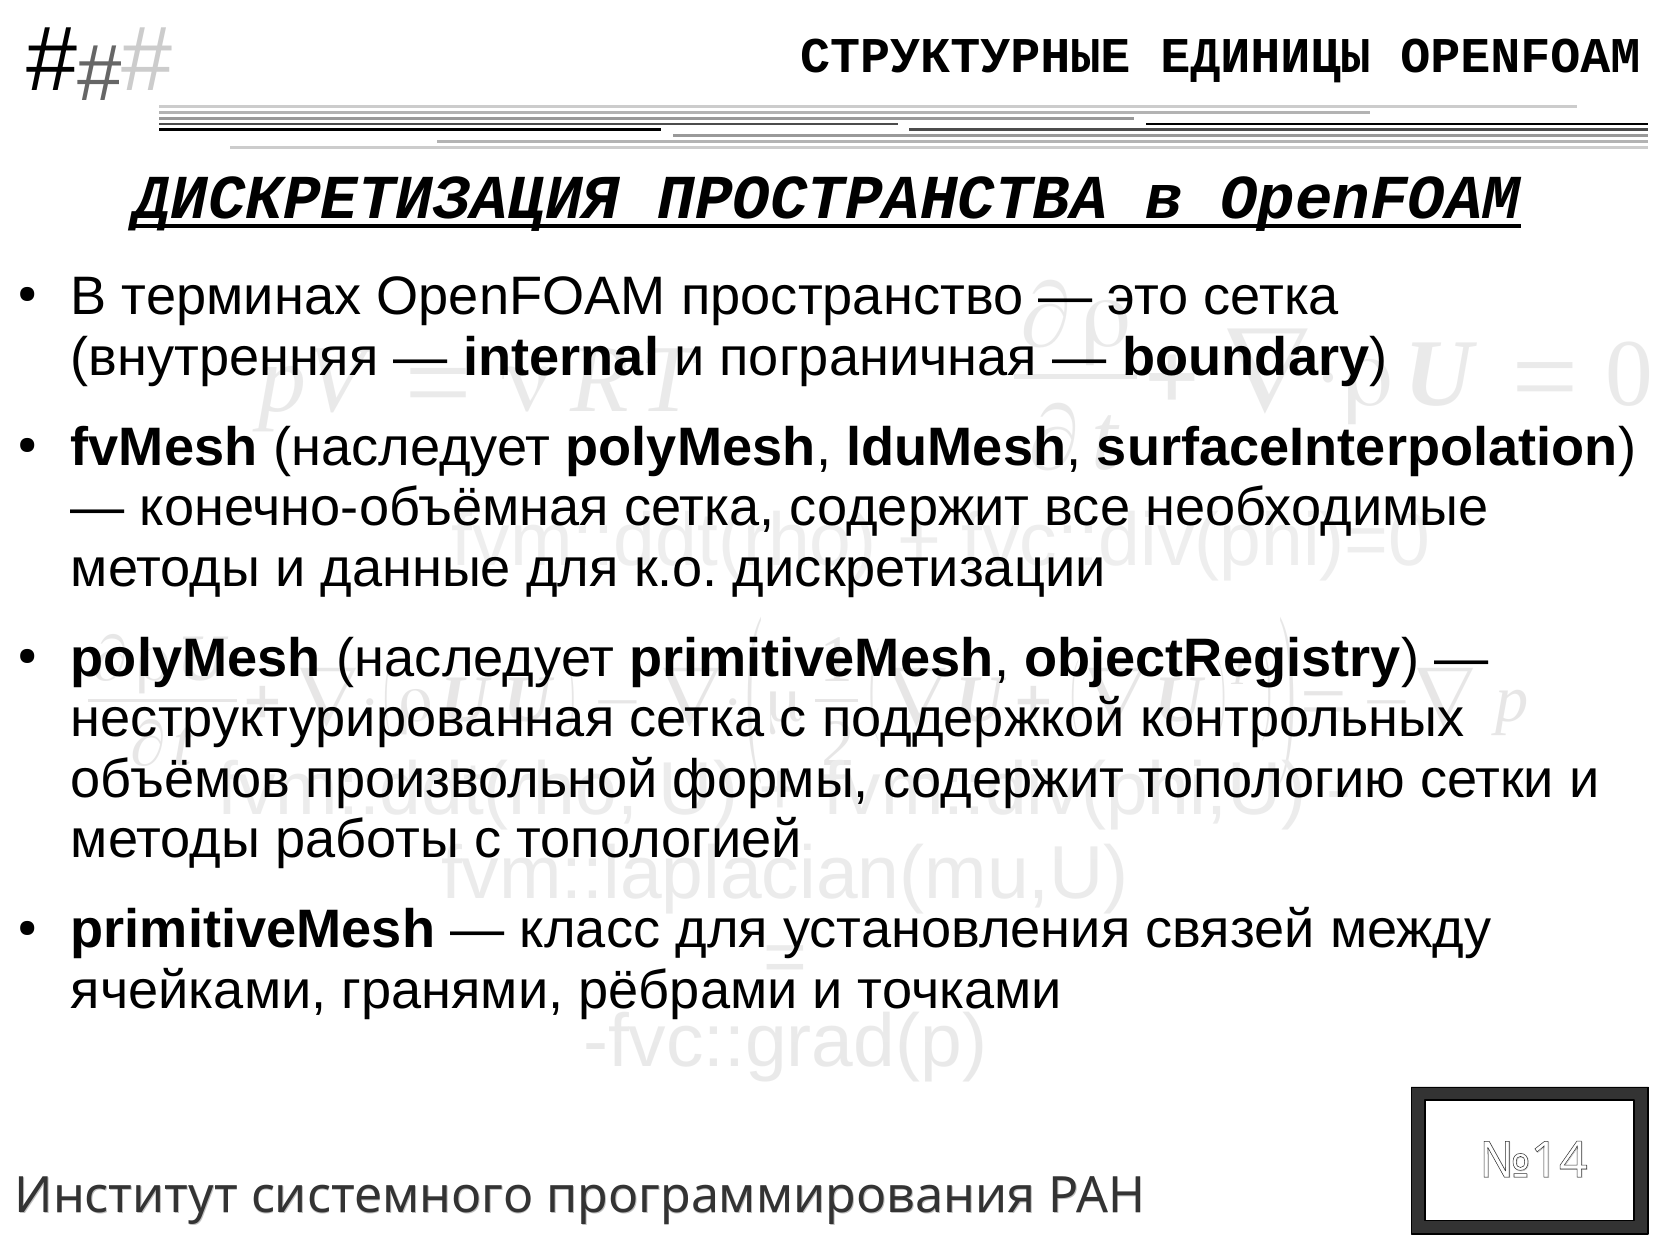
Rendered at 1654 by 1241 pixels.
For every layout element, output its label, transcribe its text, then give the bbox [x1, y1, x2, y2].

title ДИСКРЕТИЗАЦИЯ ПРОСТРАНСТВА в OpenFOAM [0, 147, 1654, 257]
list В терминах OpenFOAM пространство — это сетка (внутренняя — internal и пограничная — boundary) fvMesh (наследует polyMesh, lduMesh, surfaceInterpolation) — конечно-объёмная сетка, содержит все необходимые методы и данные для к.о. дискретизации polyMesh (наследует primitiveMesh, objectRegistry) — неструктурированная сетка с поддержкой контрольных объёмов произвольной формы, содержит топологию сетки и методы работы с топологией primitiveMesh — класс для установления связей между ячейками, гранями, рёбрами и точками [0, 265, 1654, 1134]
